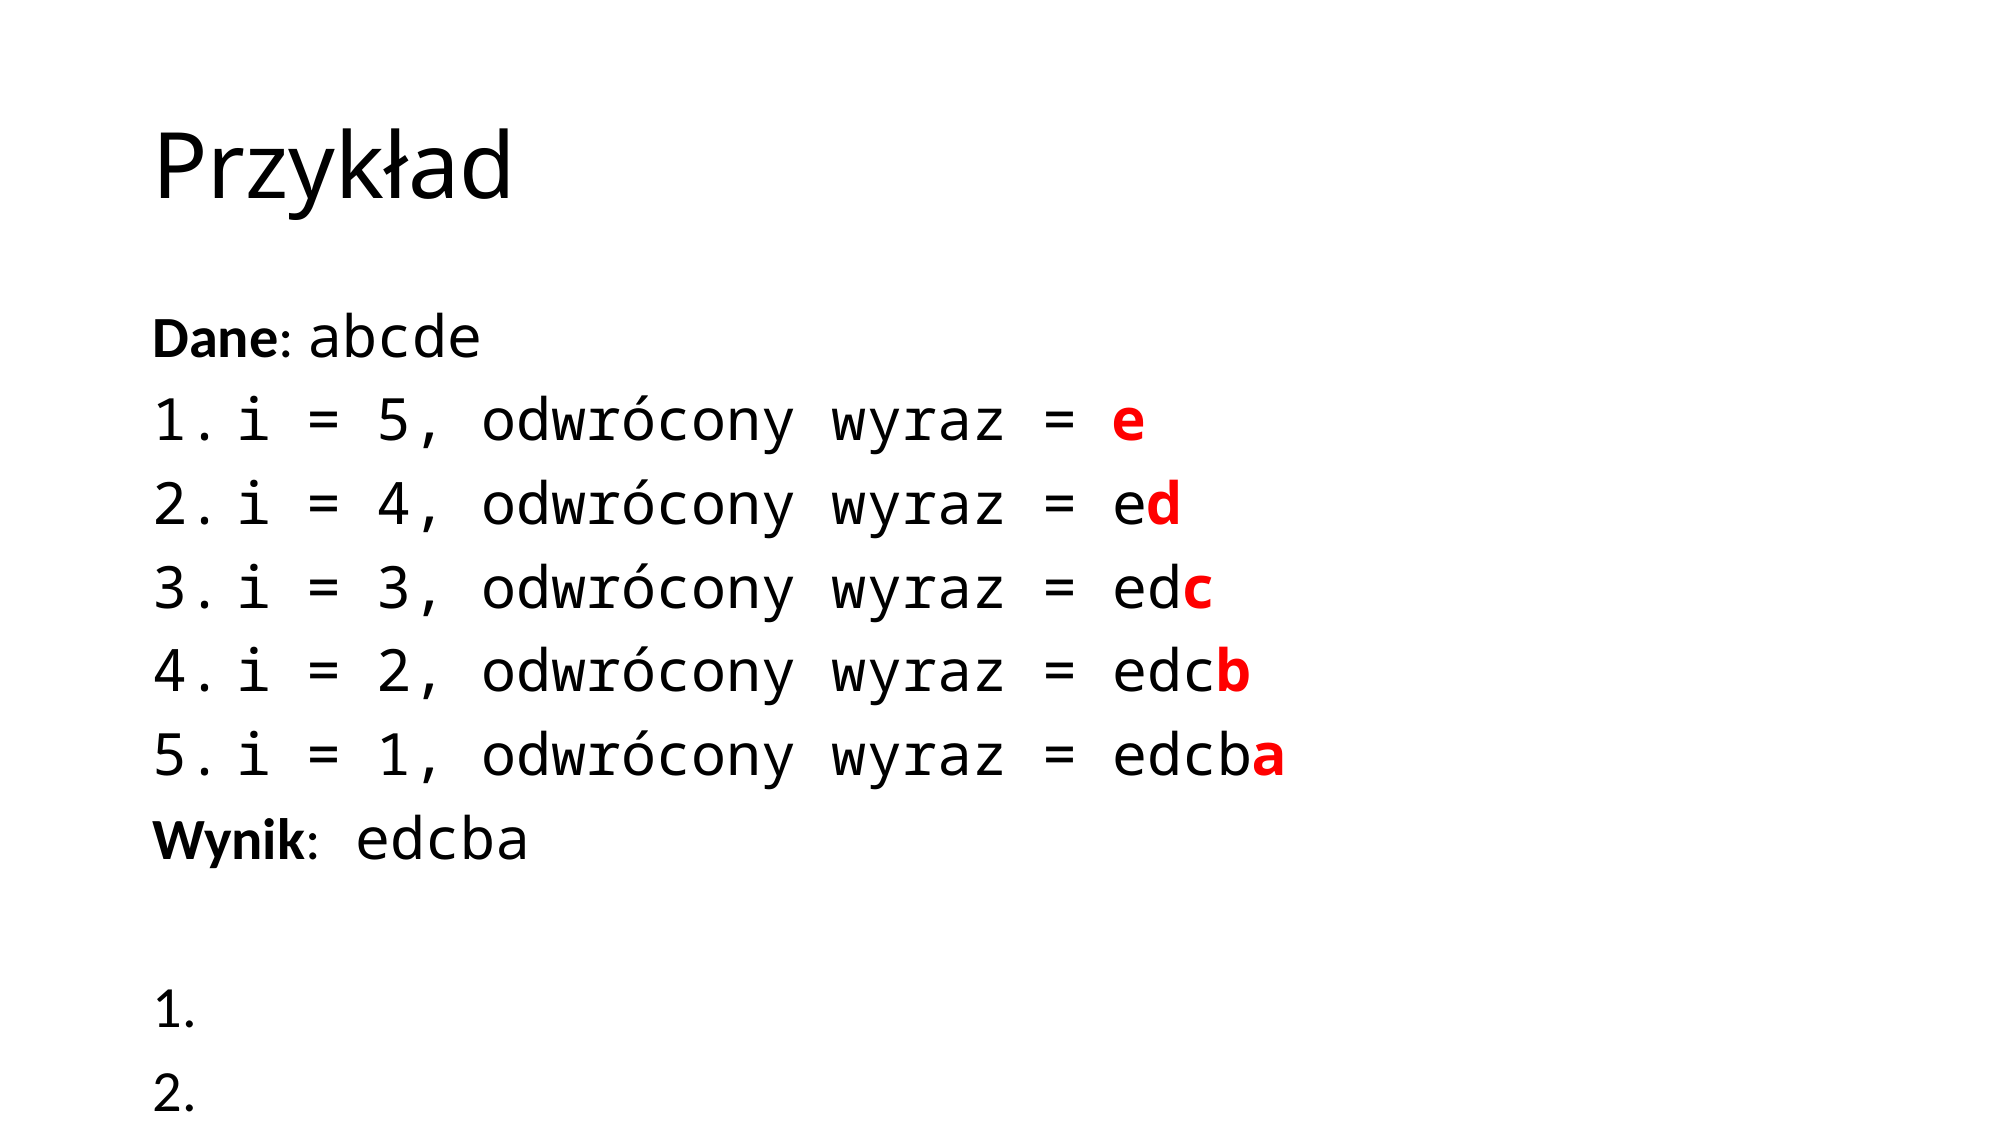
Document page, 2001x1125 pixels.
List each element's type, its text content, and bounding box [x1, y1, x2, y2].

title Przykład [137, 59, 1863, 278]
list Dane: abcde i = 5, odwrócony wyraz = e i = 4, odwrócony wyraz = ed i = 3, odwrócony wyraz = edc i = 2, odwrócony wyraz = edcb i = 1, odwrócony wyraz = edcba Wynik: edcba [137, 299, 1863, 1014]
